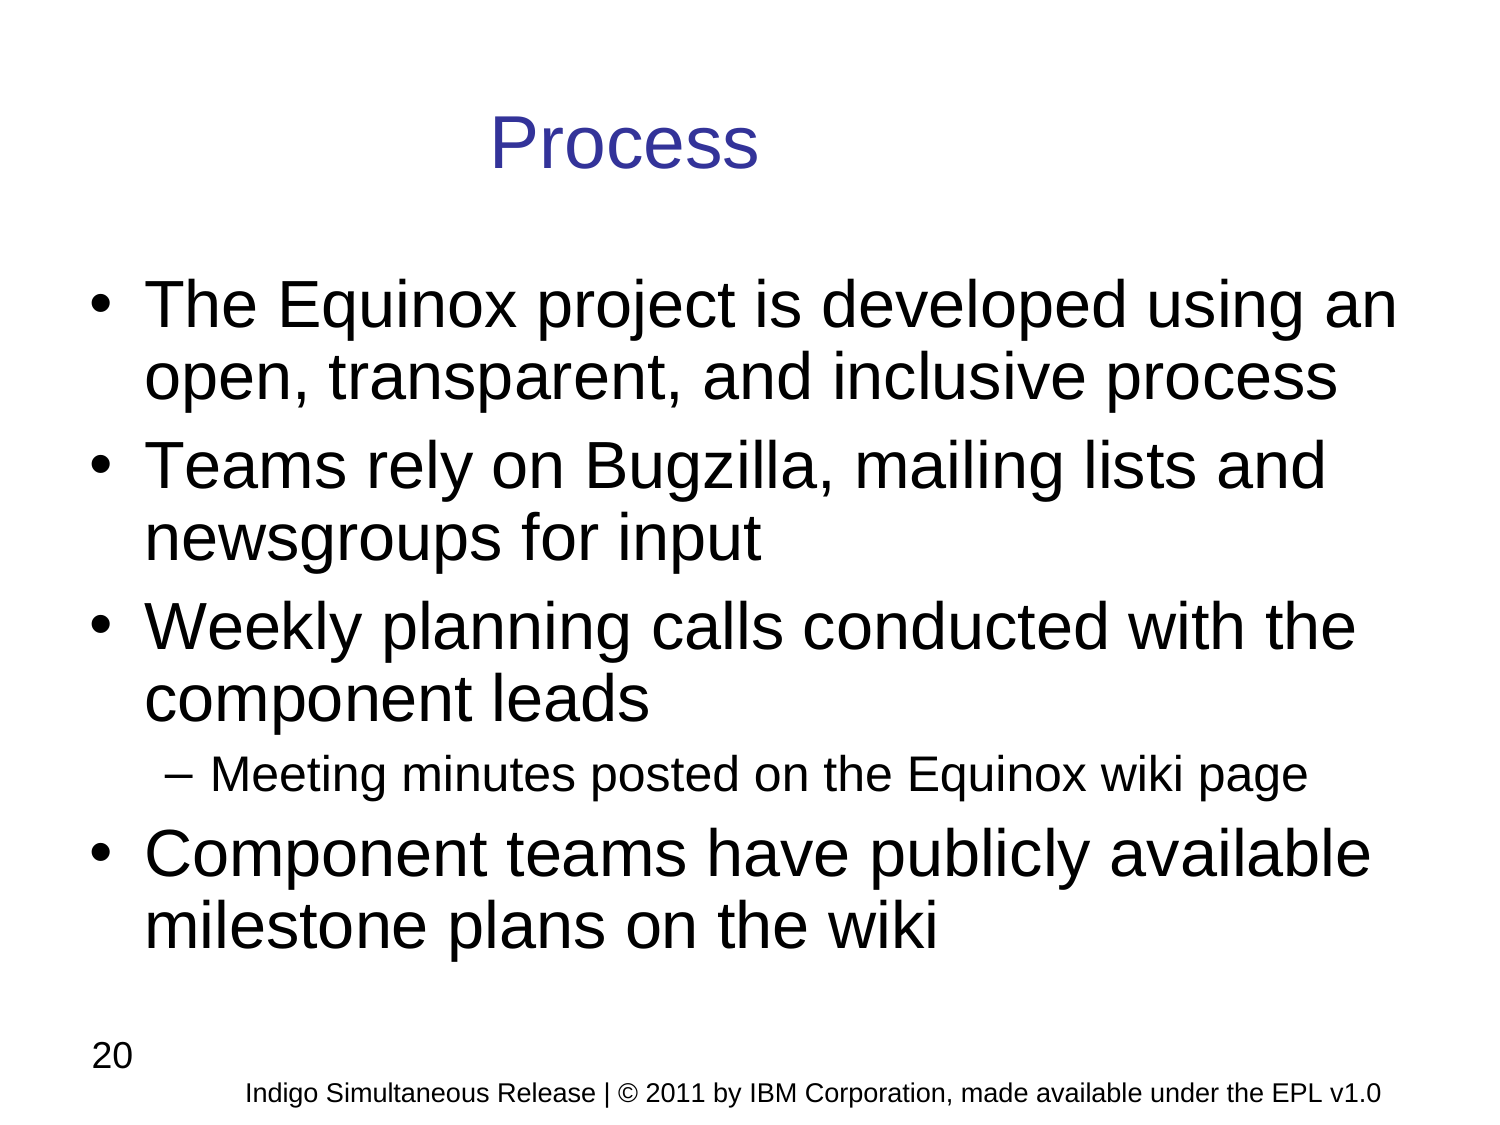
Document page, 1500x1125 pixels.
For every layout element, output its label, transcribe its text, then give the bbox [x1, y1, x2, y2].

title Process [74, 45, 1176, 233]
list The Equinox project is developed using an open, transparent, and inclusive process Teams rely on Bugzilla, mailing lists and newsgroups for input Weekly planning calls conducted with the component leads Meeting minutes posted on the Equinox wiki page Component teams have publicly available milestone plans on the wiki [75, 262, 1426, 1005]
